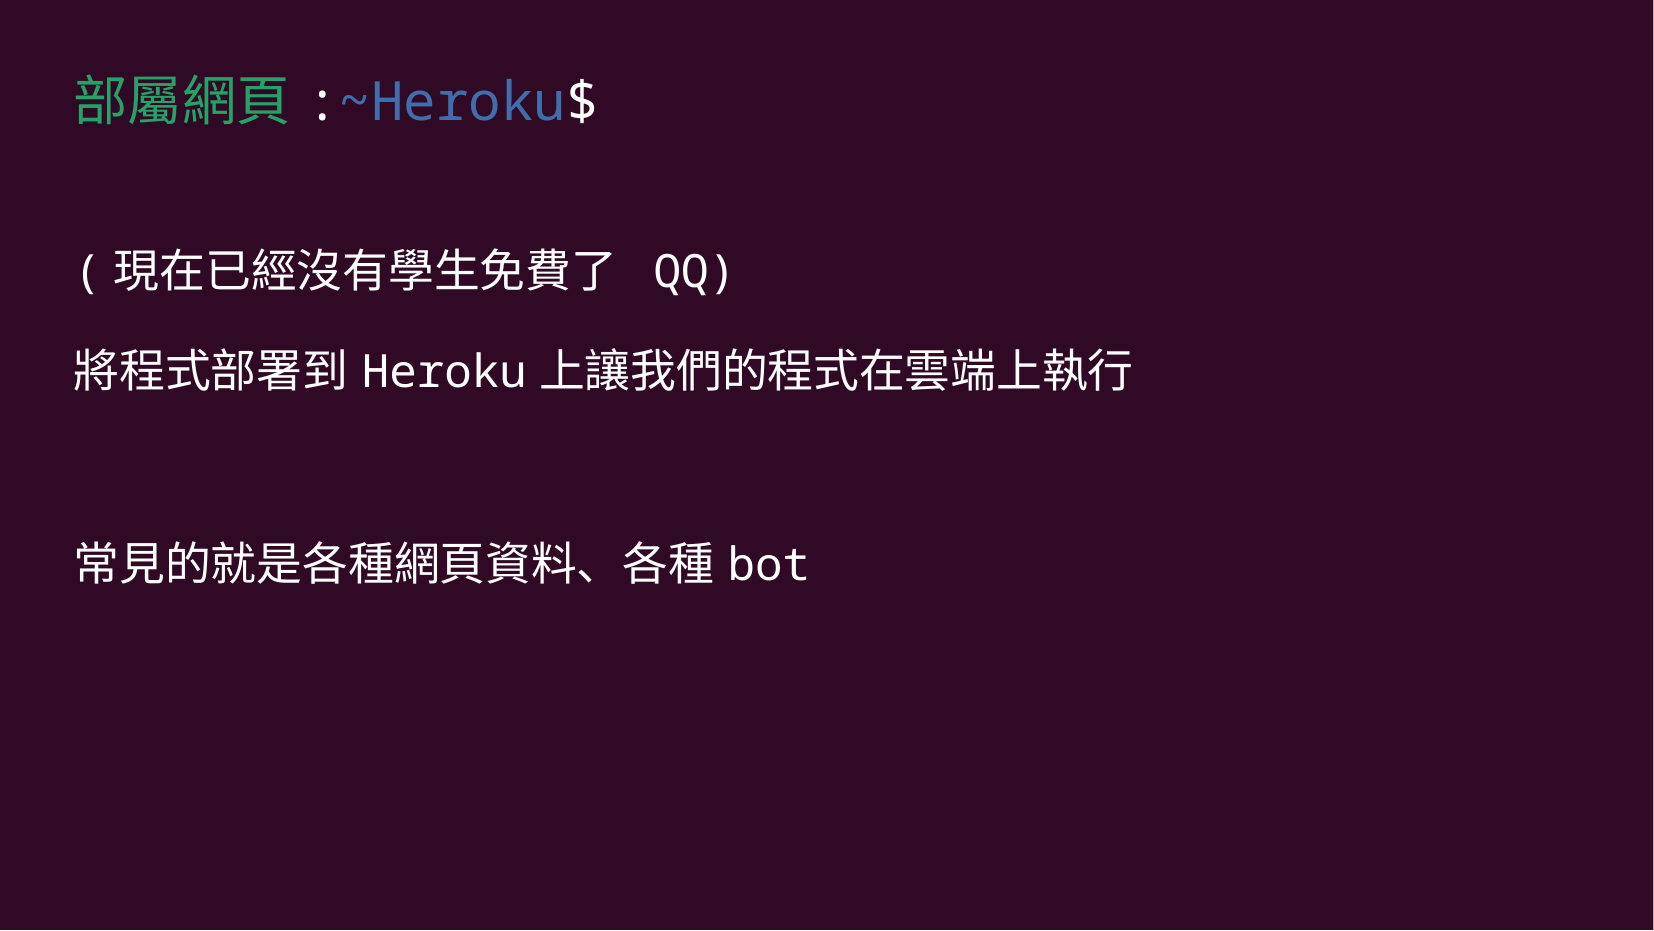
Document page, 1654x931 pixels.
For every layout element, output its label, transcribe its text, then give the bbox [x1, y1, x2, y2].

text_box 部屬網頁:~Heroku$ [59, 55, 1201, 139]
text_box (現在已經沒有學生免費了 QQ) 將程式部署到Heroku上讓我們的程式在雲端上執行 常見的就是各種網頁資料、各種bot [59, 193, 1613, 672]
